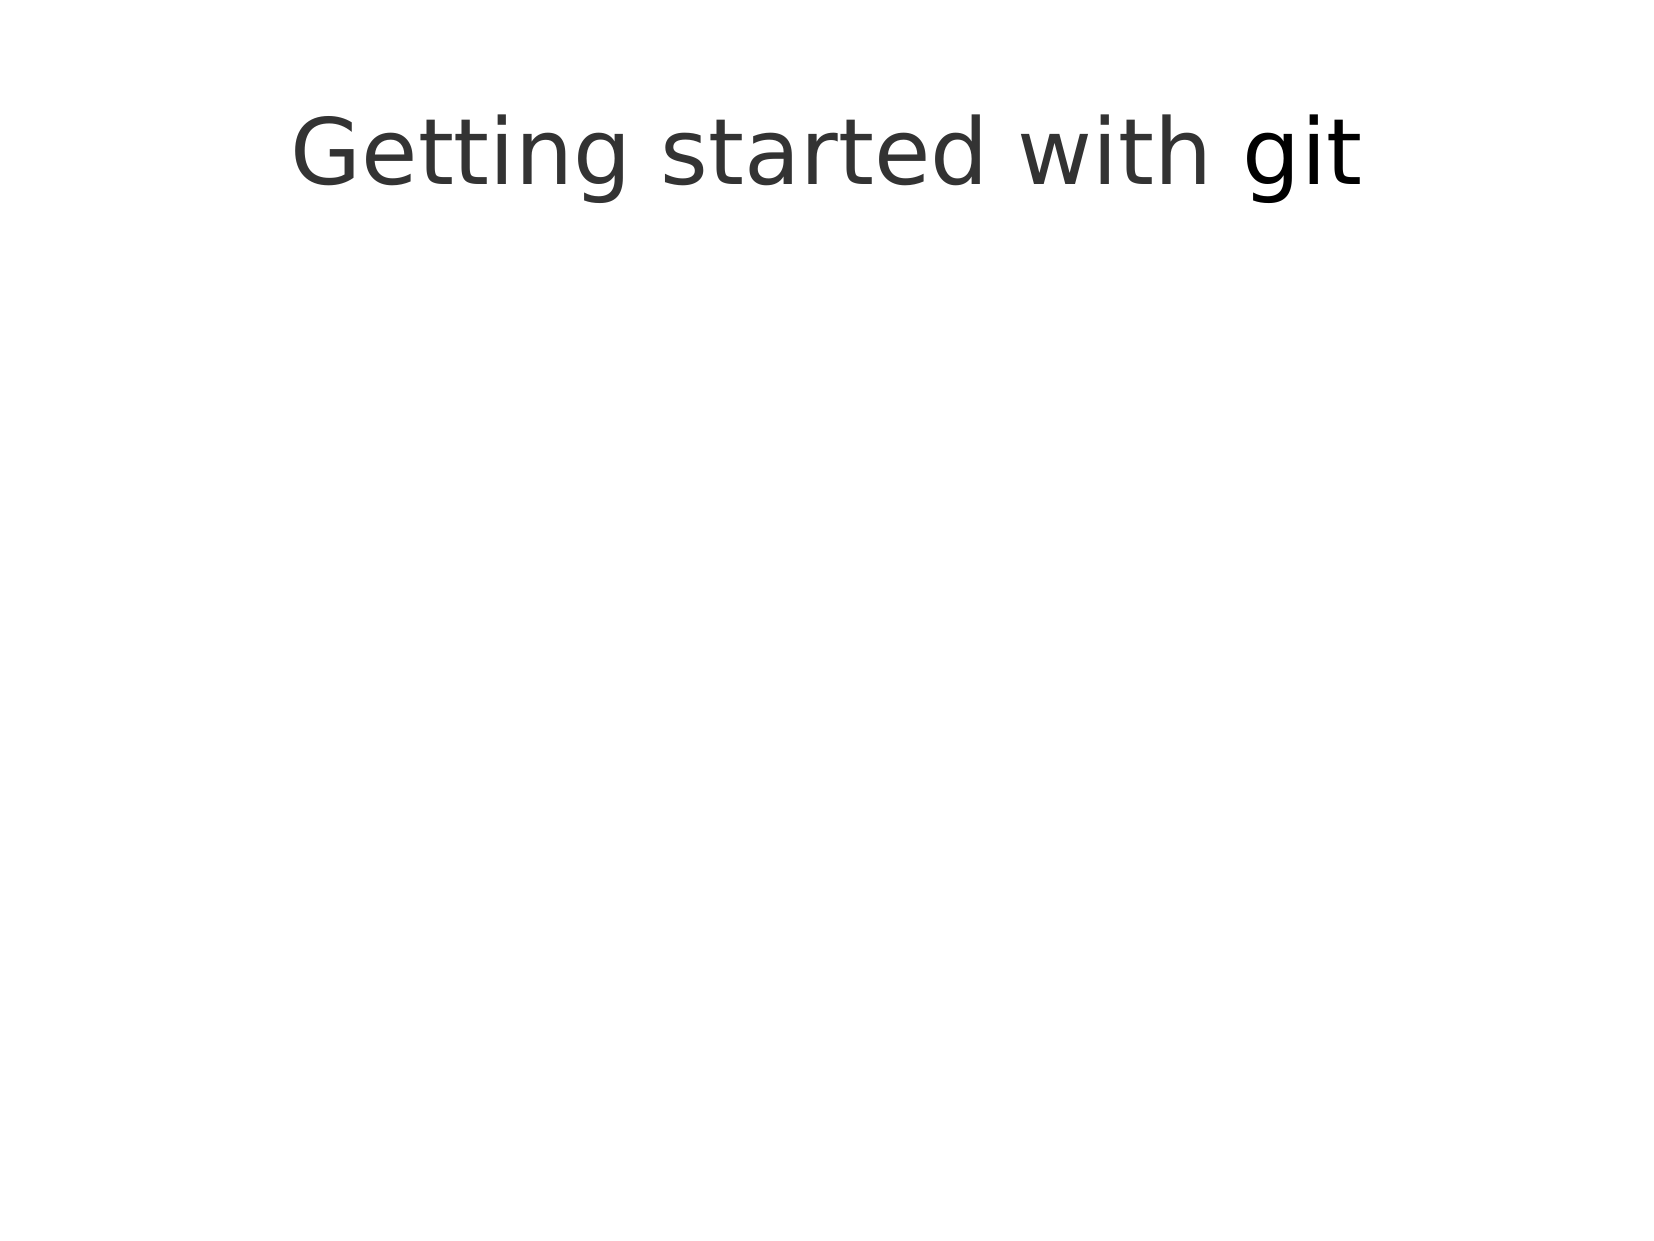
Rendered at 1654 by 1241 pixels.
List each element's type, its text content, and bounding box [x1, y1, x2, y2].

title Getting started with git [82, 56, 1571, 250]
